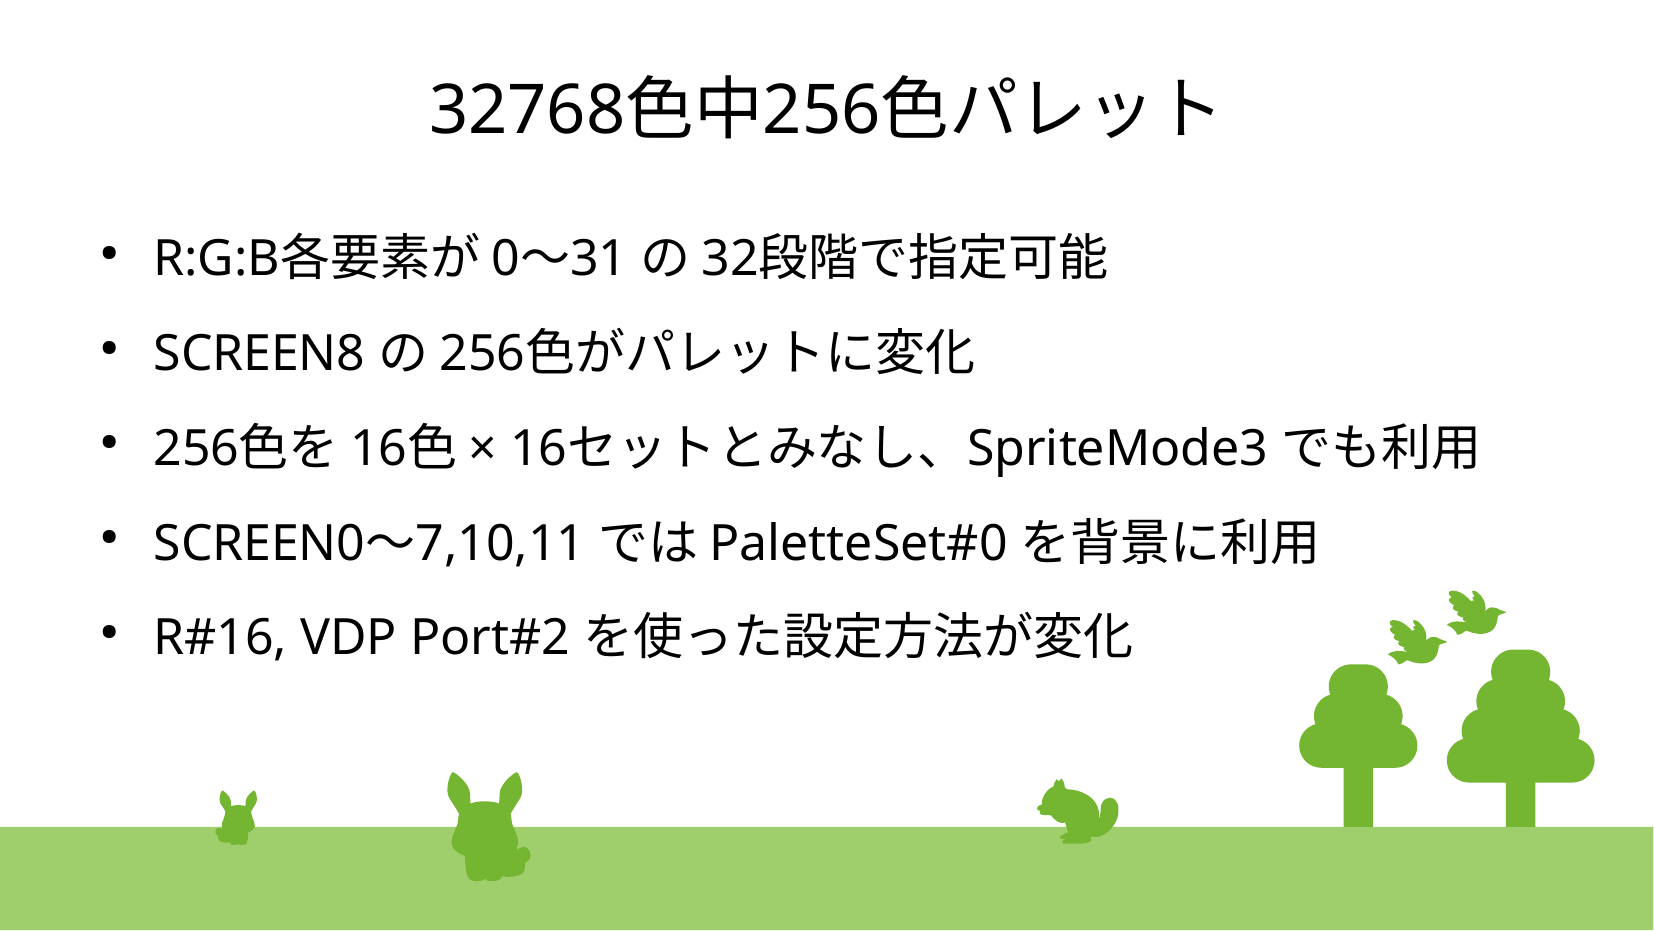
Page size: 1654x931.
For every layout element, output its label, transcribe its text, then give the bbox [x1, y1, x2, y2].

title 32768色中256色パレット [88, 29, 1565, 178]
list R:G:B各要素が 0～31 の 32段階で指定可能 SCREEN8 の 256色がパレットに変化 256色を 16色 × 16セットとみなし、SpriteMode3 でも利用 SCREEN0～7,10,11 では PaletteSet#0 を背景に利用 R#16, VDP Port#2 を使った設定方法が変化 [82, 217, 1571, 758]
